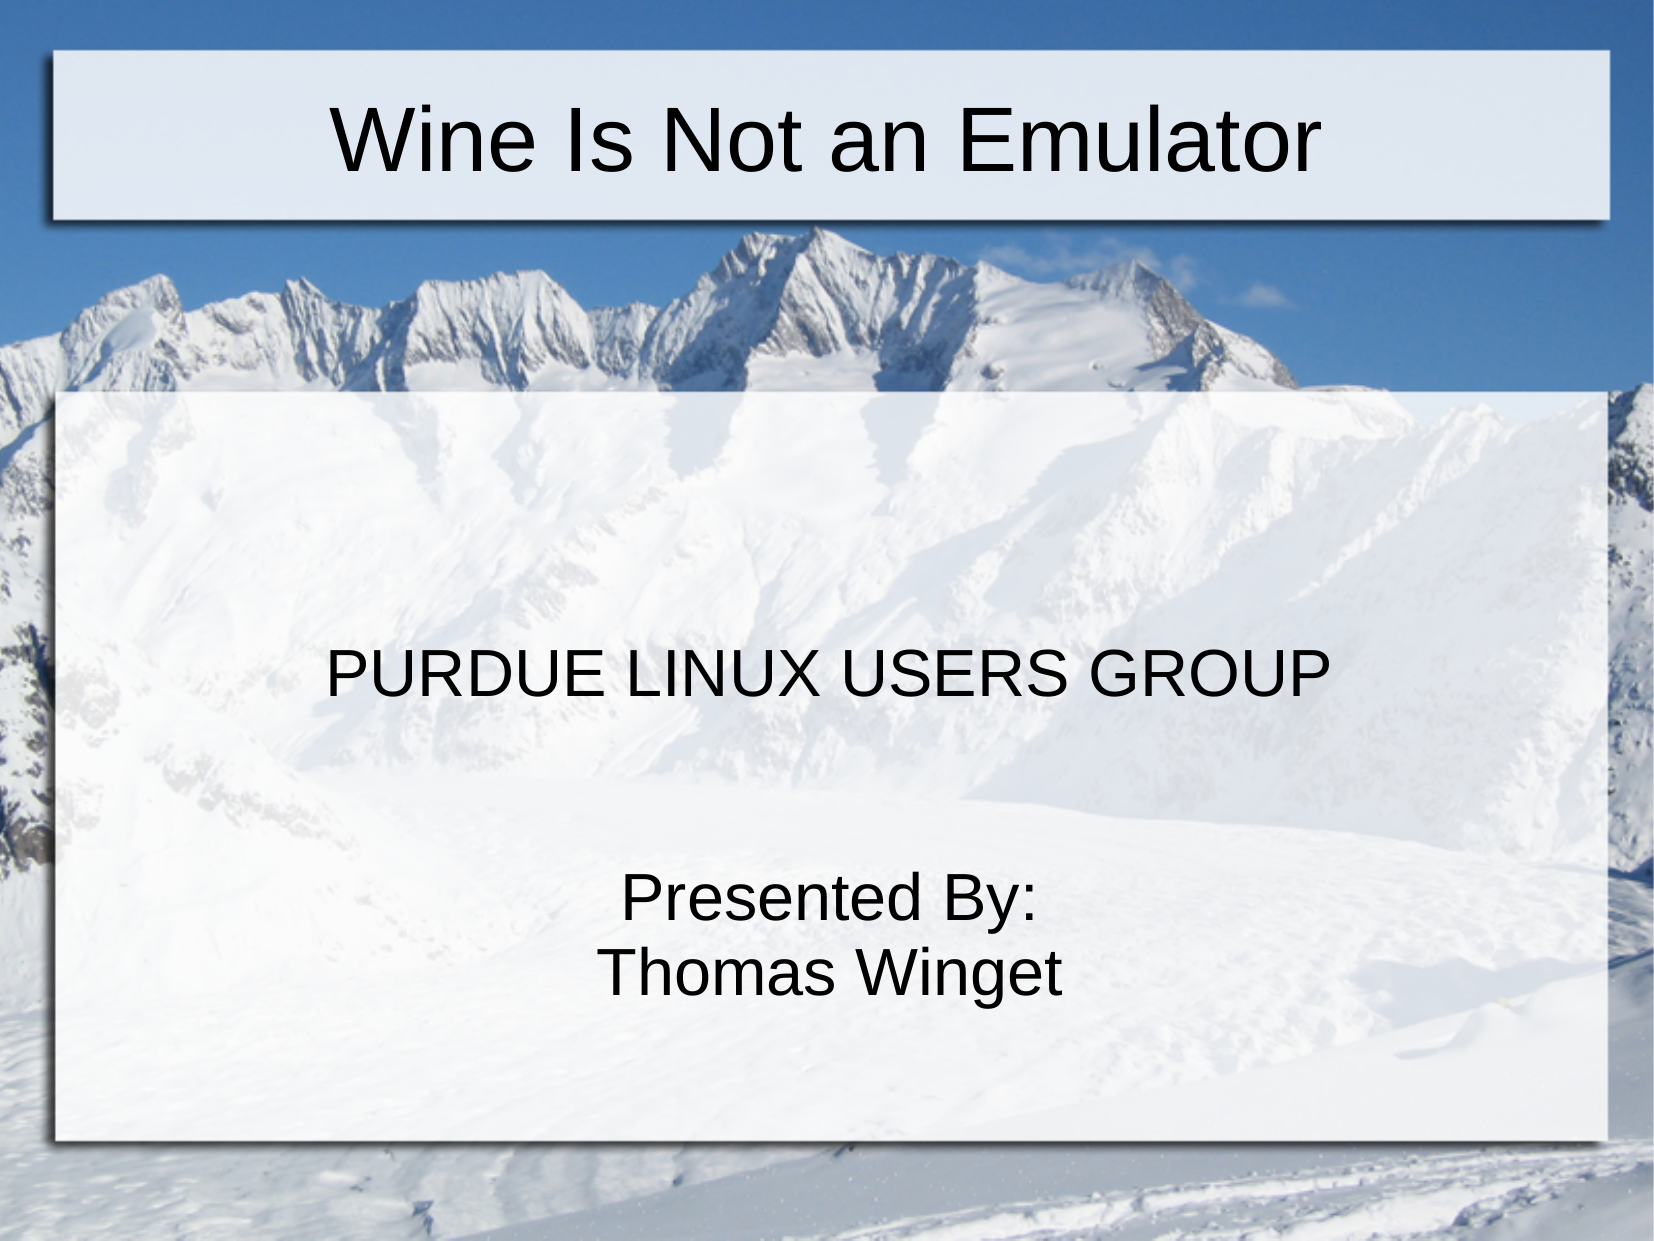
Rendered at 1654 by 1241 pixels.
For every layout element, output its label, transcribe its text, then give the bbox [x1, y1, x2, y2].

picture [0, 0, 1654, 1241]
title Wine Is Not an Emulator [59, 61, 1595, 219]
subtitle PURDUE LINUX USERS GROUP Presented By: Thomas Winget [88, 413, 1571, 1232]
